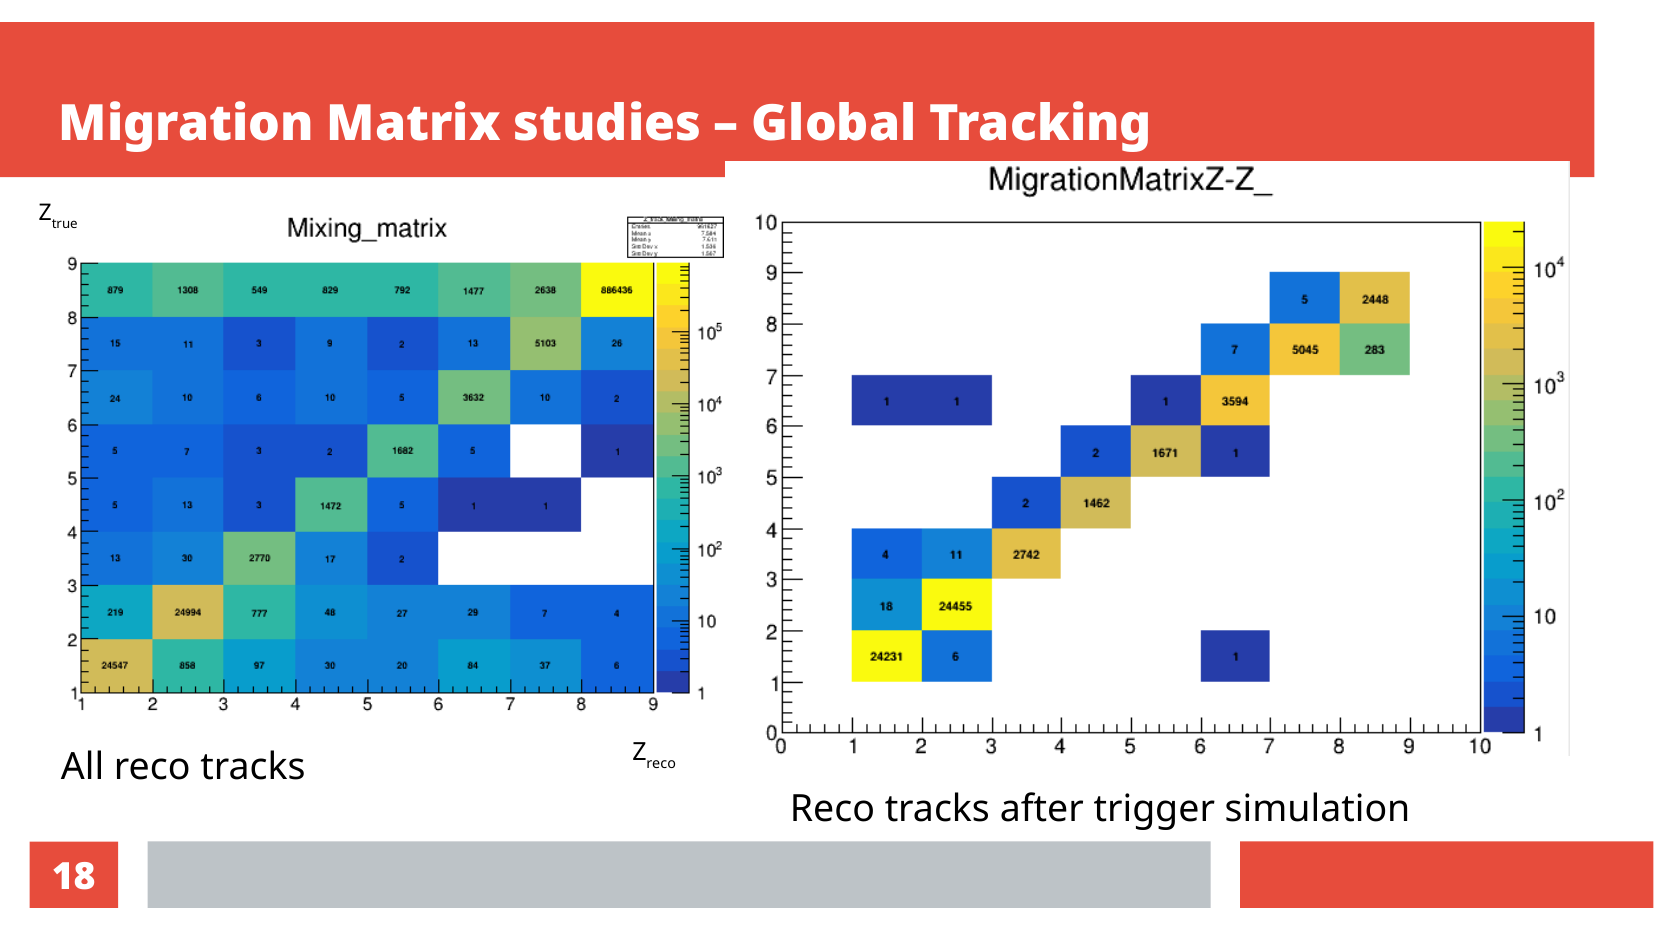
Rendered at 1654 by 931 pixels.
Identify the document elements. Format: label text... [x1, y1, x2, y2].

text_box Reco tracks after trigger simulation [775, 773, 1471, 833]
picture [25, 212, 724, 729]
text_box All reco tracks [46, 732, 343, 791]
title Migration Matrix studies – Global Tracking [59, 44, 1595, 156]
picture [725, 161, 1570, 756]
text_box Zreco [617, 729, 696, 776]
text_box Ztrue [23, 188, 97, 236]
